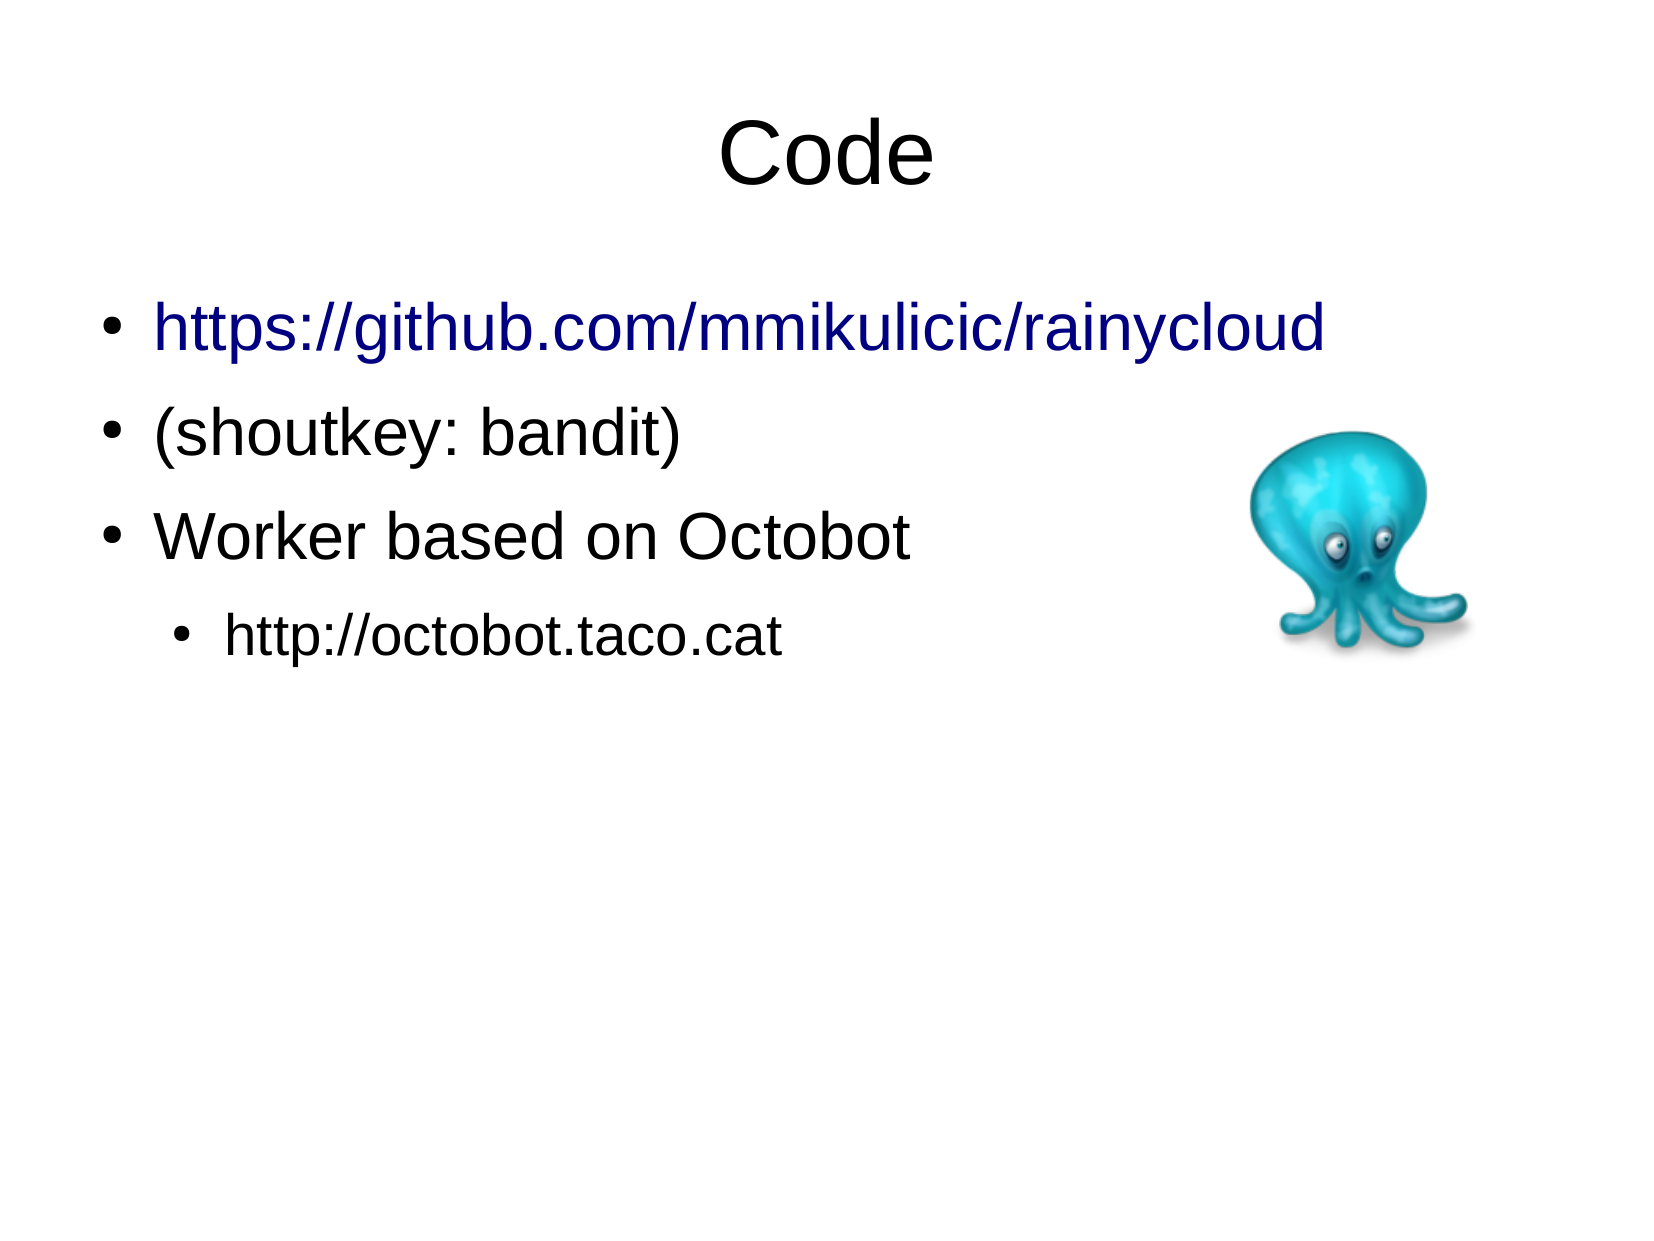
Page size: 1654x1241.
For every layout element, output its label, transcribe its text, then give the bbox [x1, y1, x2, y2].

picture [1242, 423, 1479, 671]
list https://github.com/mmikulicic/rainycloud (shoutkey: bandit) Worker based on Octobot http://octobot.taco.cat [82, 290, 1571, 1109]
title Code [82, 49, 1571, 257]
